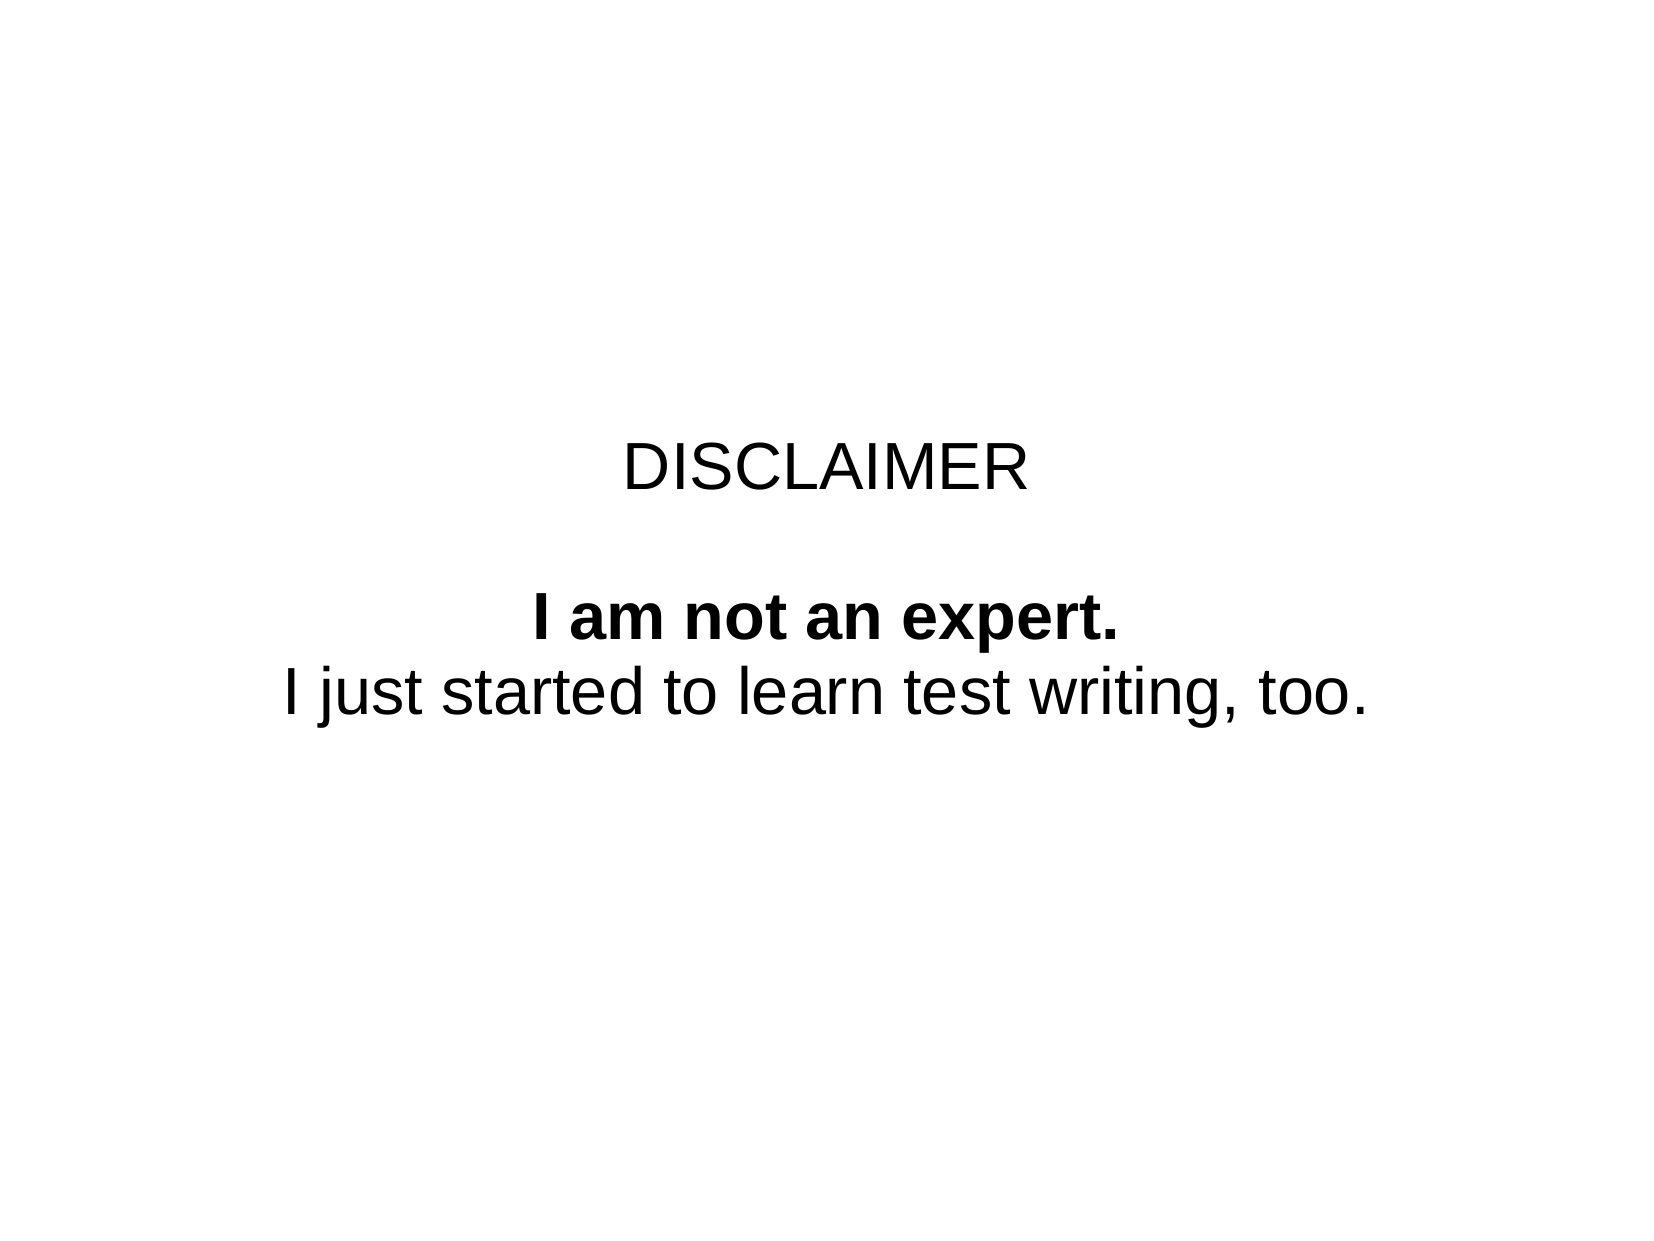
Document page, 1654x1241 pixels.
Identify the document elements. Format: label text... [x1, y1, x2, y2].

subtitle DISCLAIMER I am not an expert. I just started to learn test writing, too. [82, 56, 1571, 1102]
